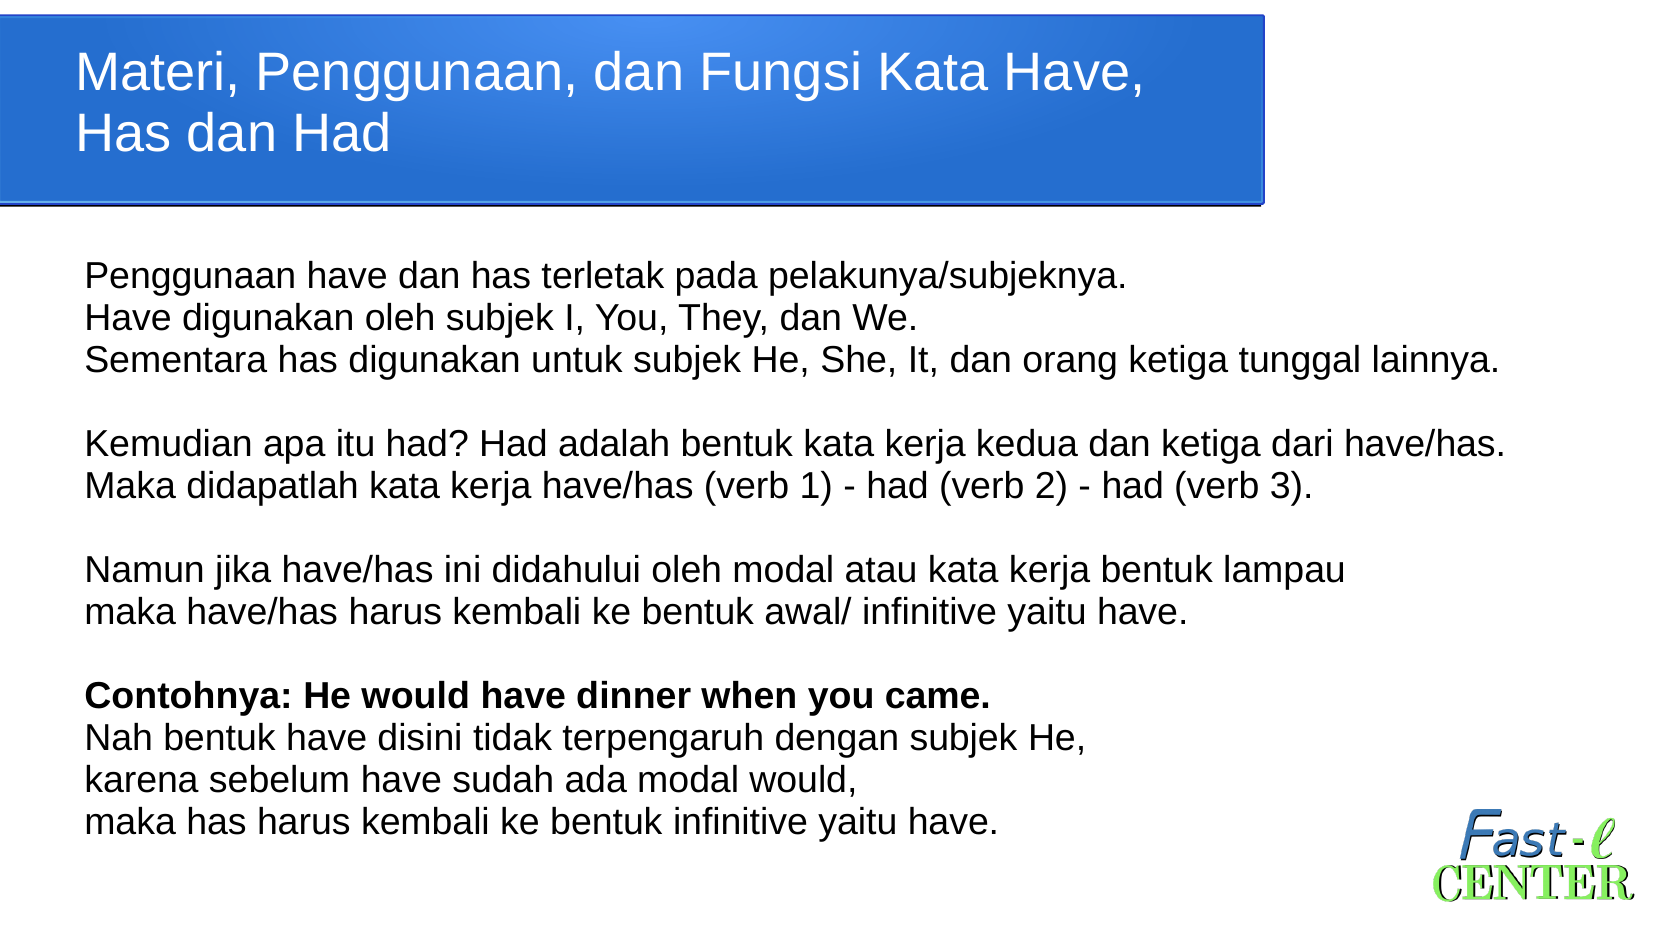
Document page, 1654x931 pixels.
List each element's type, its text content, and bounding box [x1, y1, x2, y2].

title Materi, Penggunaan, dan Fungsi Kata Have, Has dan Had [75, 41, 1227, 224]
text_box Penggunaan have dan has terletak pada pelakunya/subjeknya. Have digunakan oleh subjek I, You, They, dan We. Sementara has digunakan untuk subjek He, She, It, dan orang ketiga tunggal lainnya. Kemudian apa itu had? Had adalah bentuk kata kerja kedua dan ketiga dari have/has. Maka didapatlah kata kerja have/has (verb 1) - had (verb 2) - had (verb 3). Namun jika have/has ini didahului oleh modal atau kata kerja bentuk lampau maka have/has harus kembali ke bentuk awal/ infinitive yaitu have. Contohnya: He would have dinner when you came. Nah bentuk have disini tidak terpengaruh dengan subjek He, karena sebelum have sudah ada modal would, maka has harus kembali ke bentuk infinitive yaitu have. [69, 246, 1532, 850]
picture [1433, 809, 1636, 904]
